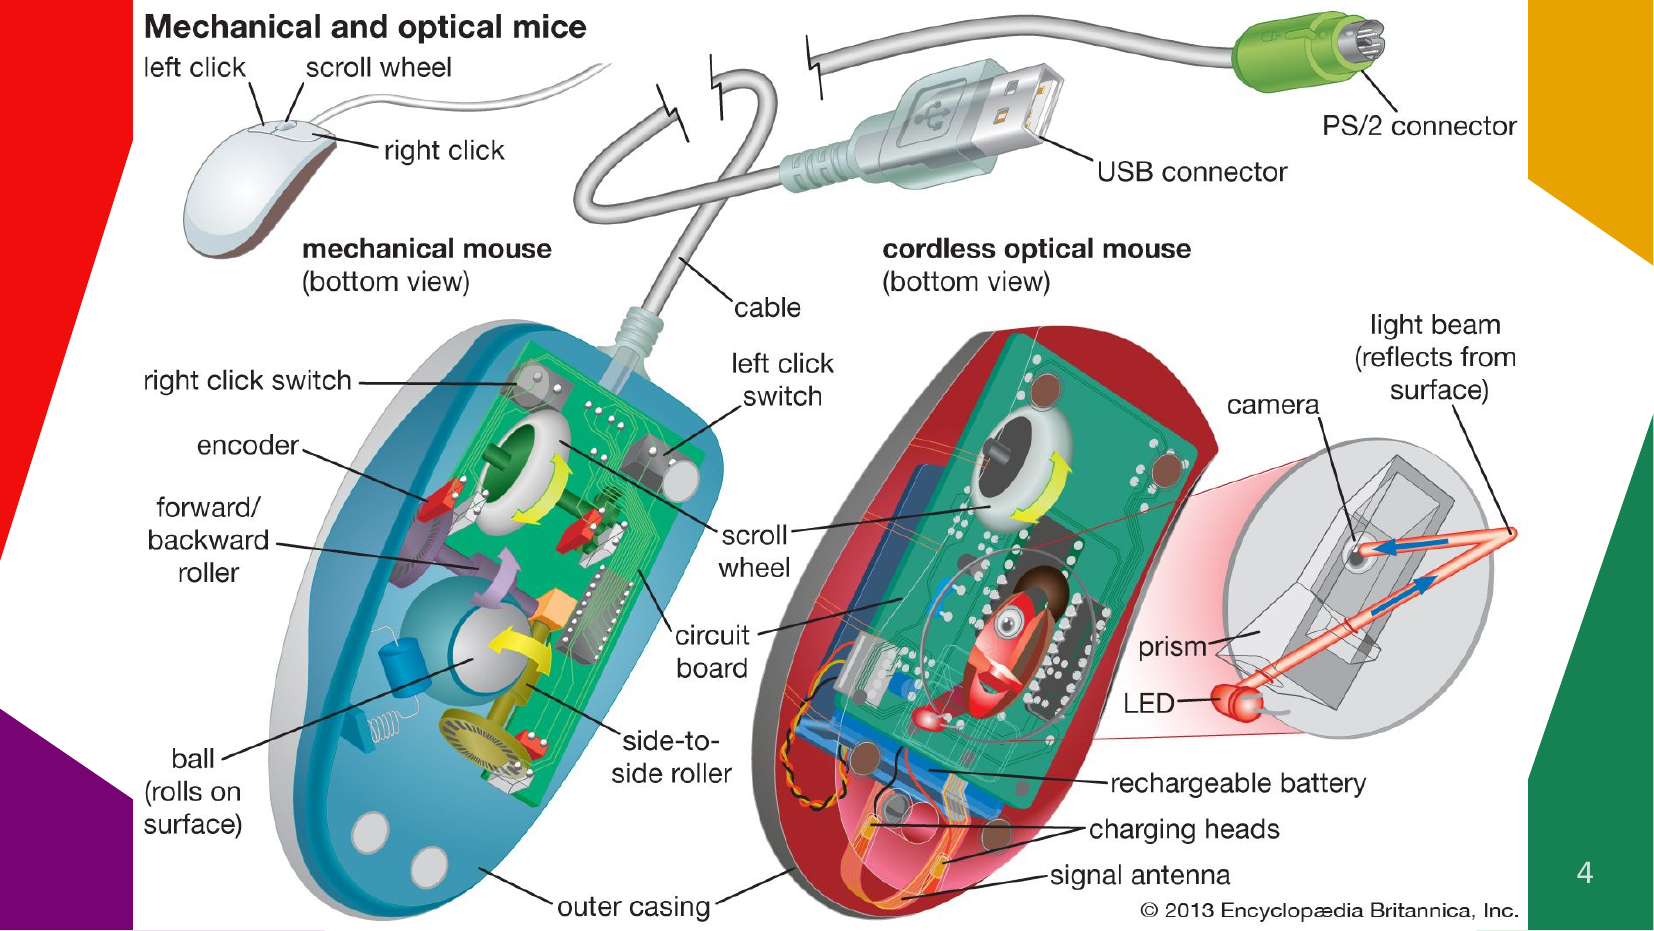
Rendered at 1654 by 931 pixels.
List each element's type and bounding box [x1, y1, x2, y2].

picture [133, 0, 1528, 930]
